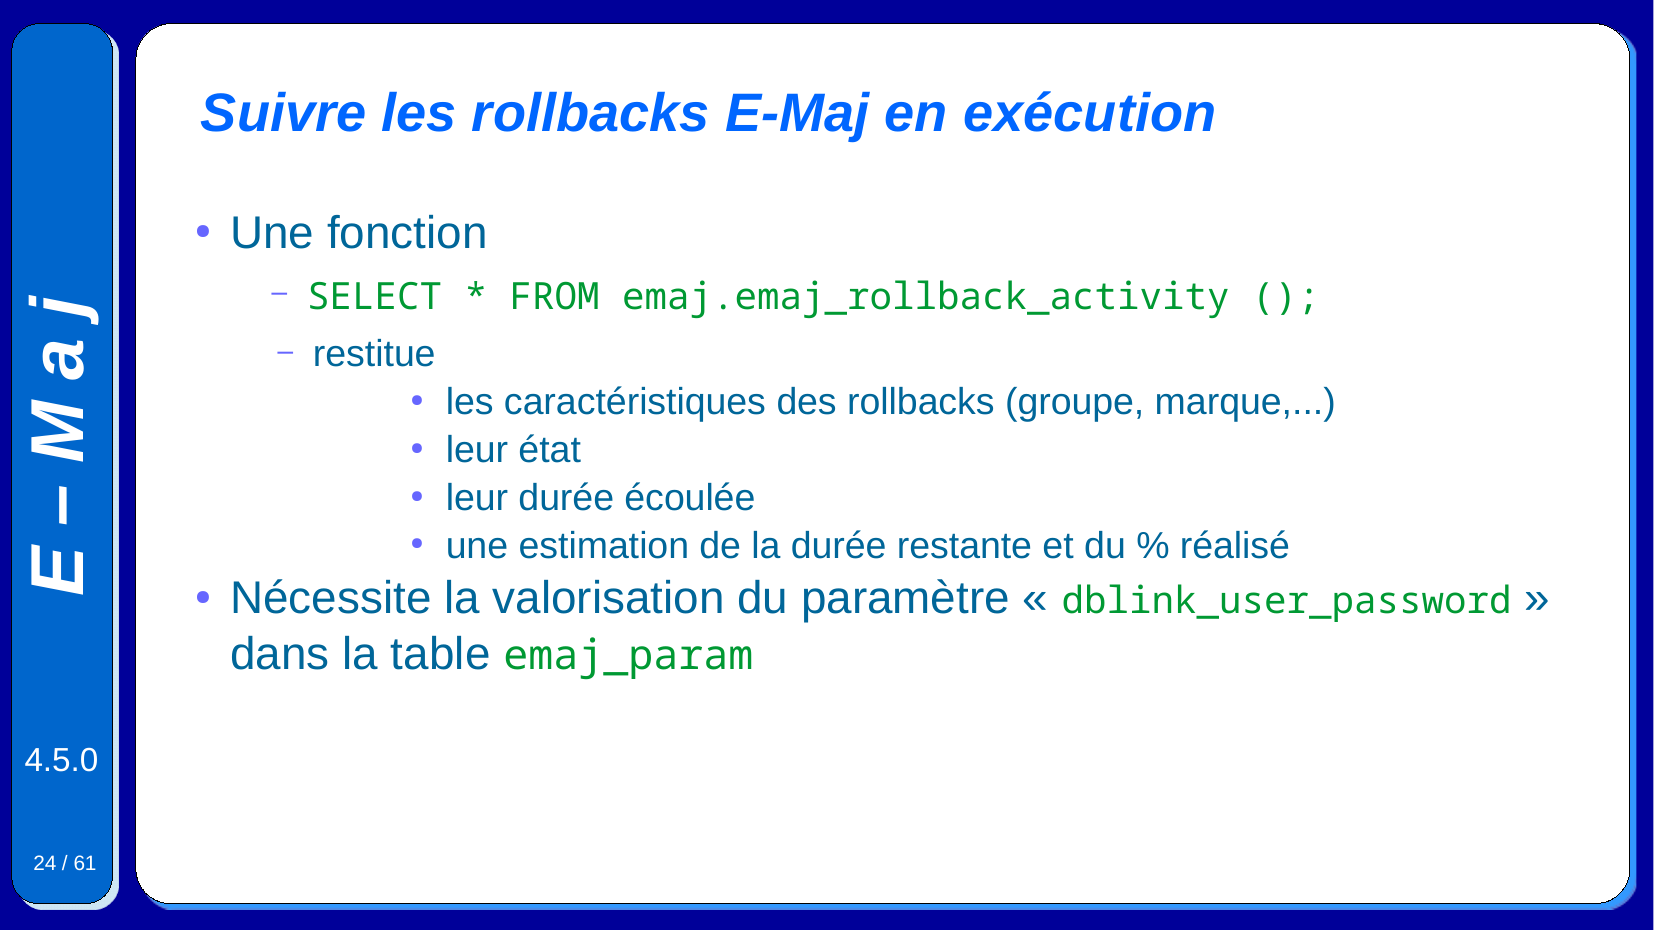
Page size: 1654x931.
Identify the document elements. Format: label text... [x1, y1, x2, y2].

list Une fonction SELECT * FROM emaj.emaj_rollback_activity (); restitue les caractéristiques des rollbacks (groupe, marque,...) leur état leur durée écoulée une estimation de la durée restante et du % réalisé Nécessite la valorisation du paramètre « dblink_user_password » dans la table emaj_param [177, 206, 1587, 827]
title Suivre les rollbacks E-Maj en exécution [200, 34, 1575, 191]
